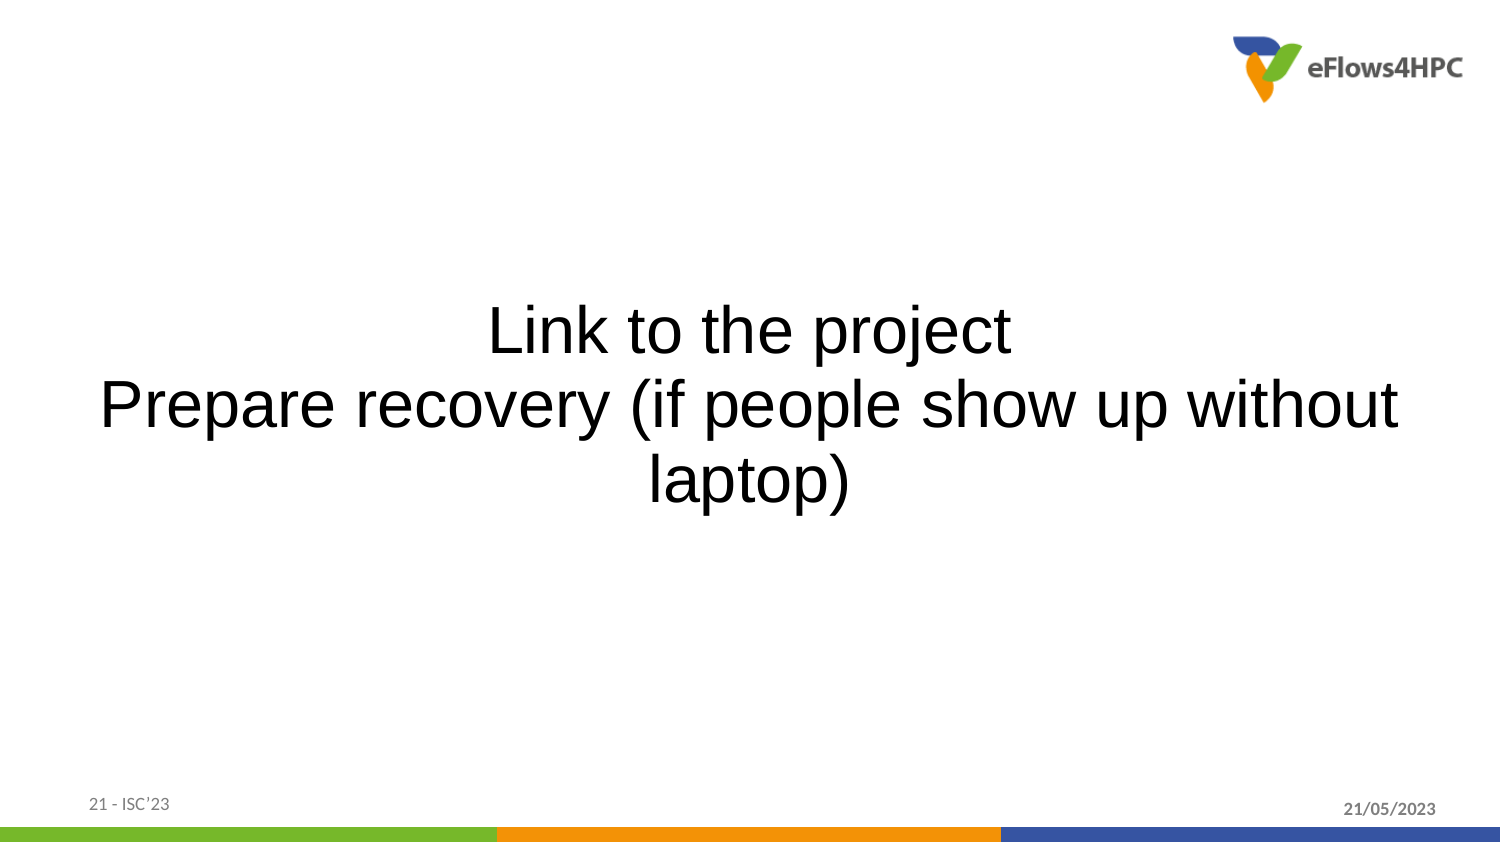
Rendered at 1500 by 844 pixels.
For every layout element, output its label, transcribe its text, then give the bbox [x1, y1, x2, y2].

picture [1202, 23, 1487, 122]
subtitle Link to the project Prepare recovery (if people show up without laptop) [75, 197, 1425, 687]
